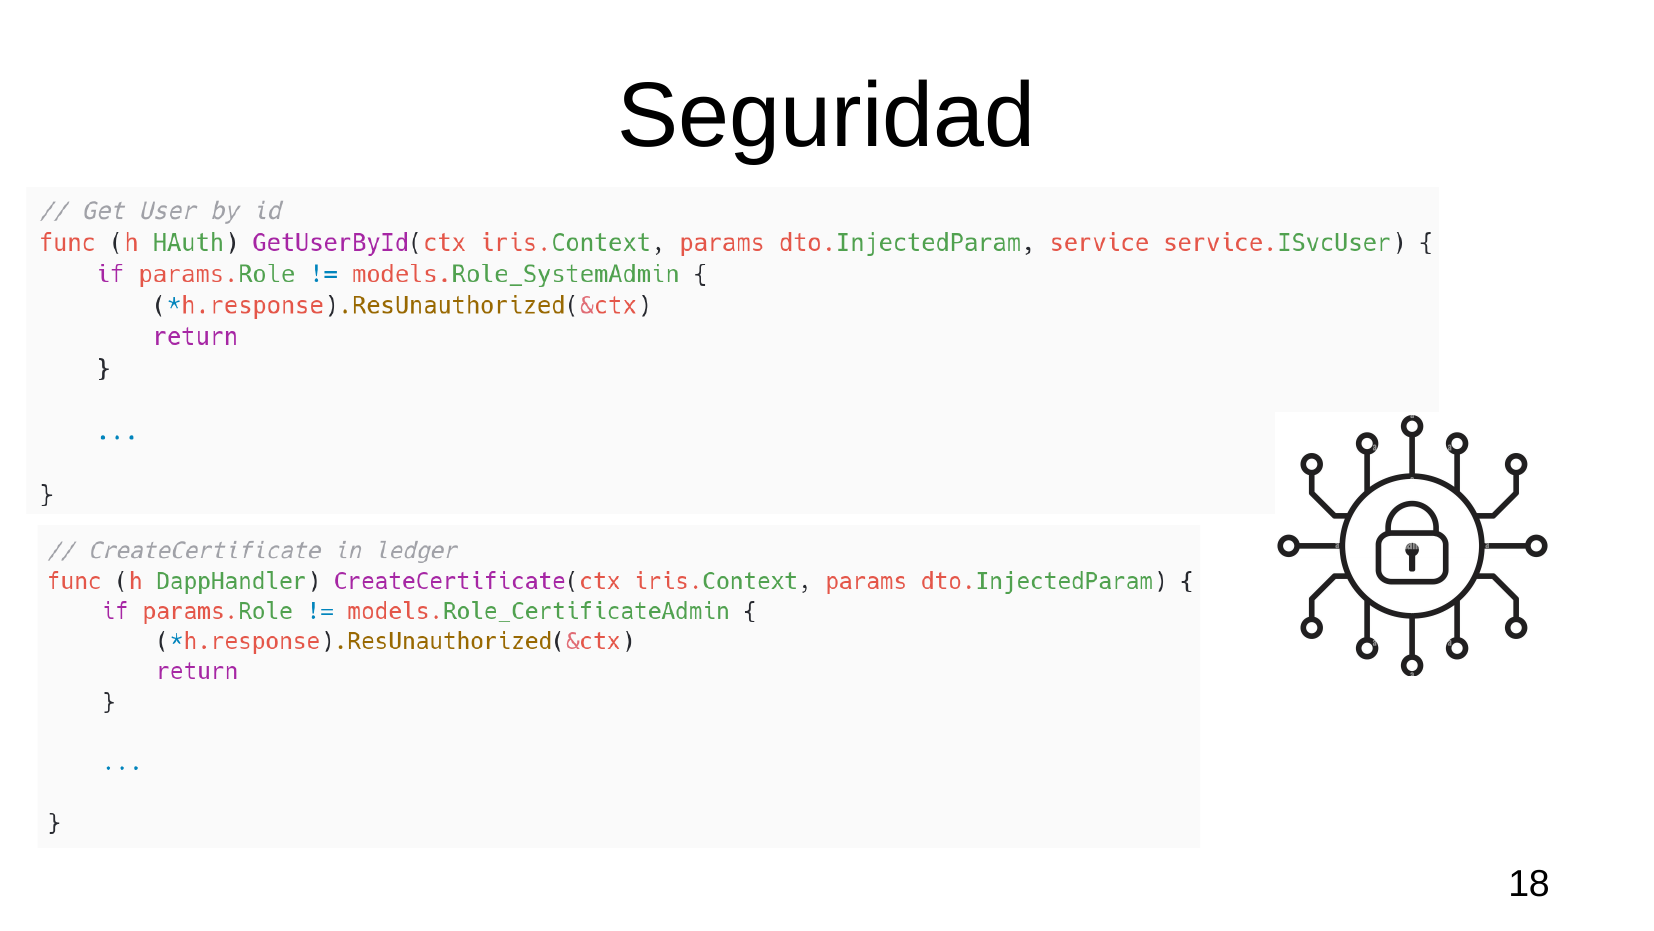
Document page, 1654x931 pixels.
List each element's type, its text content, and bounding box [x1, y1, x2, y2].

title Seguridad [82, 37, 1571, 193]
picture [26, 187, 1550, 676]
picture [37, 525, 1201, 848]
text_box <number> [1493, 855, 1654, 931]
